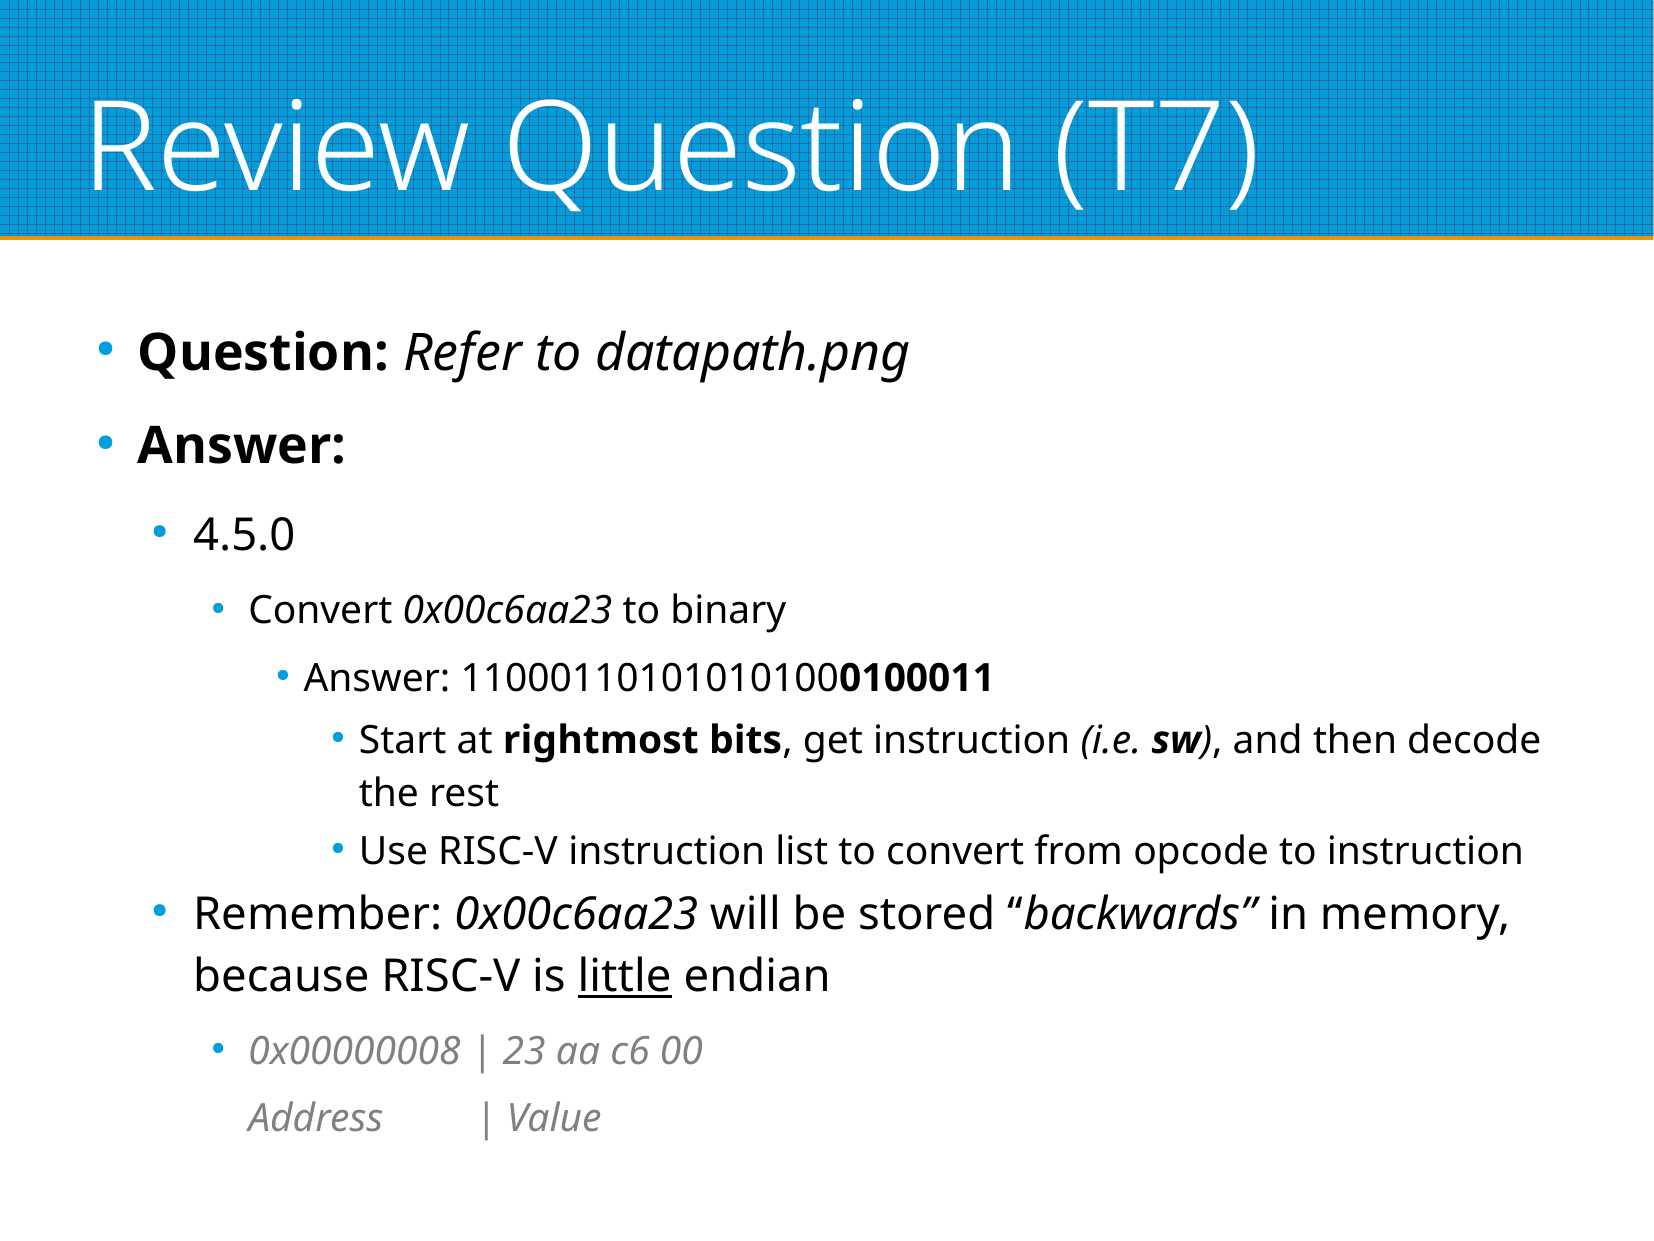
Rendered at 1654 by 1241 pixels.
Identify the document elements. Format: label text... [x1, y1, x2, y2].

title Review Question (T7) [82, 19, 1571, 227]
list Question: Refer to datapath.png Answer: 4.5.0 Convert 0x00c6aa23 to binary Answer: 110001101010101000100011 Start at rightmost bits, get instruction (i.e. sw), and then decode the rest Use RISC-V instruction list to convert from opcode to instruction Remember: 0x00c6aa23 will be stored ‘‘backwards’’ in memory, because RISC-V is little endian 0x00000008 | 23 aa c6 00 Address | Value [82, 314, 1563, 1152]
